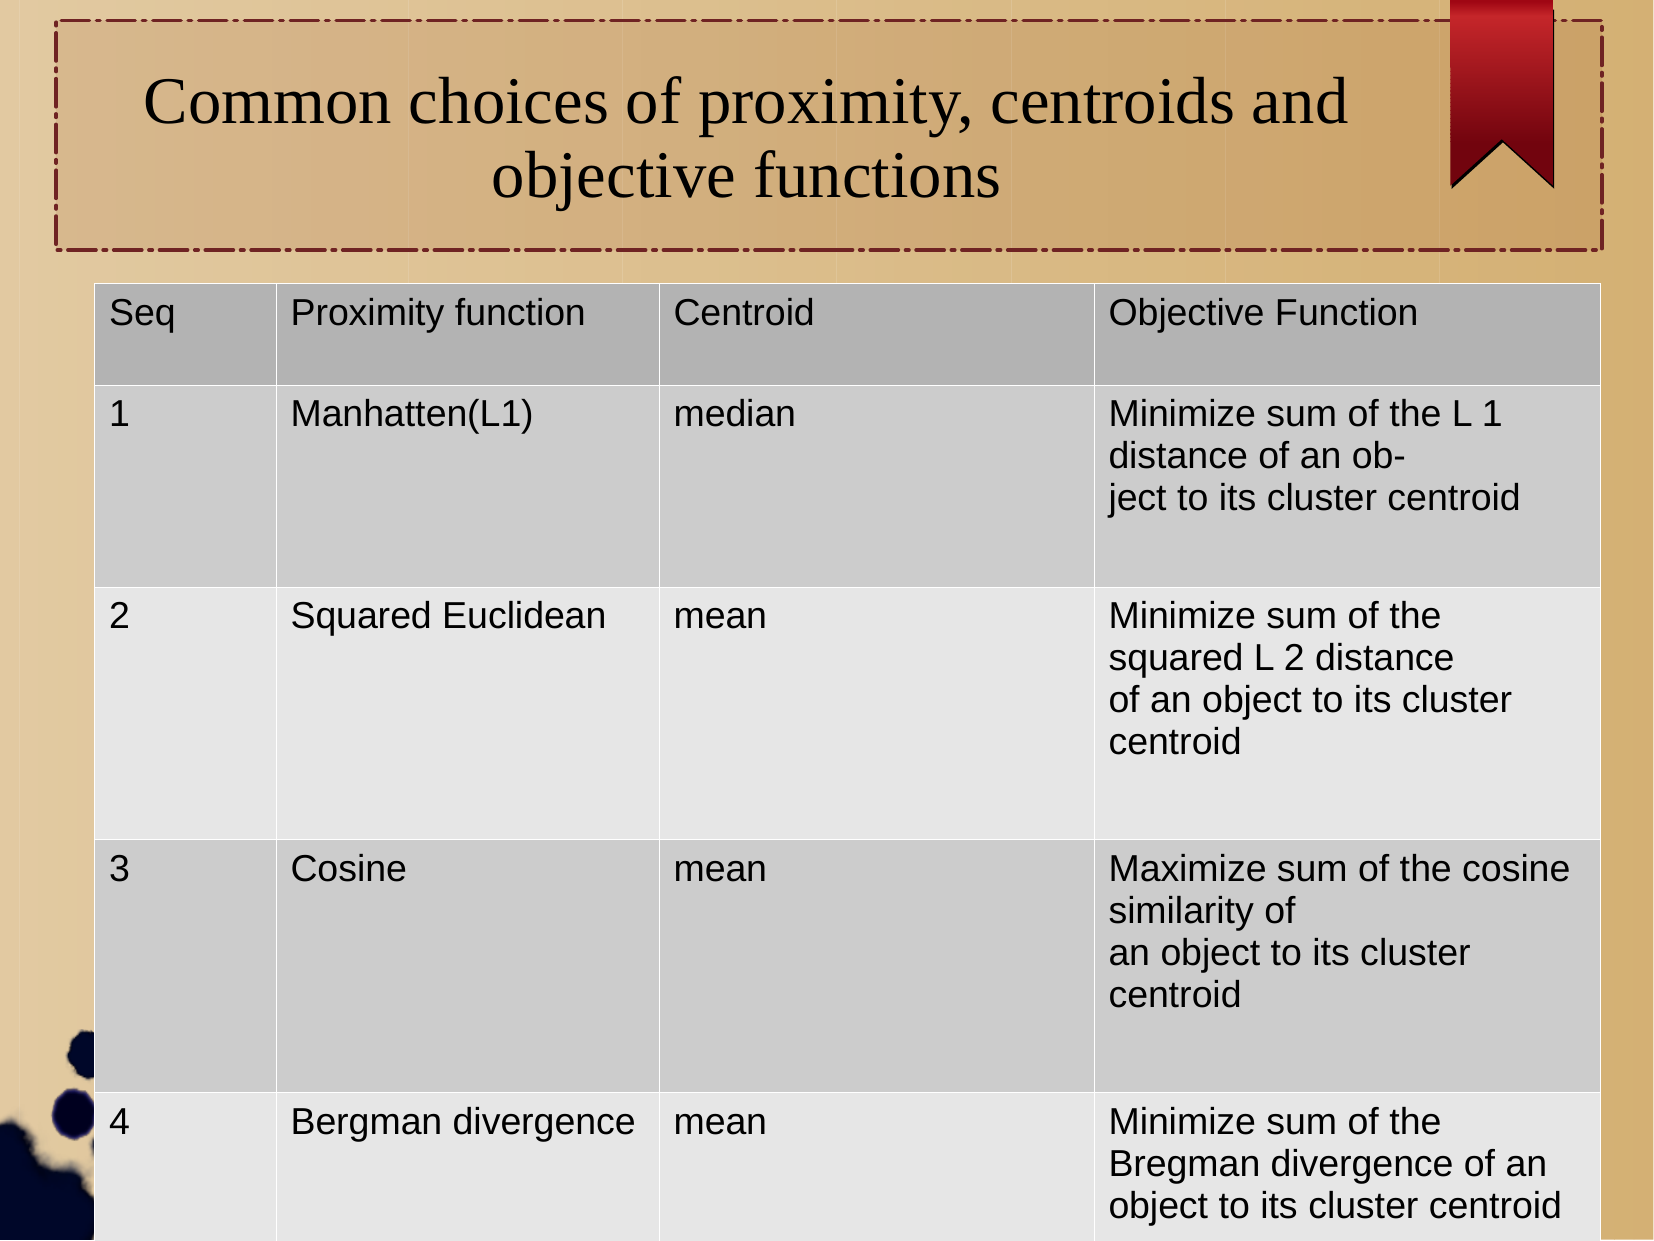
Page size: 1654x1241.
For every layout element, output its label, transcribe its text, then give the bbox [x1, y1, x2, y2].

table_cell Minimize sum of the Bregman divergence of an object to its cluster centroid [1095, 1093, 1600, 1241]
table_cell median [660, 386, 1094, 587]
title Common choices of proximity, centroids and objective functions [82, 47, 1412, 229]
table_cell mean [660, 840, 1094, 1092]
table_cell mean [660, 588, 1094, 839]
table_cell Bergman divergence [277, 1093, 659, 1241]
table_cell 2 [95, 588, 276, 839]
table_cell 1 [95, 386, 276, 587]
table_cell Minimize sum of the squared L 2 distance of an object to its cluster centroid [1095, 588, 1600, 839]
table_cell Minimize sum of the L 1 distance of an ob- ject to its cluster centroid [1095, 386, 1600, 587]
table_cell Manhatten(L1) [277, 386, 659, 587]
table_header Proximity function [277, 284, 659, 385]
table_header Seq [95, 284, 276, 385]
table_cell Maximize sum of the cosine similarity of an object to its cluster centroid [1095, 840, 1600, 1092]
table_cell Squared Euclidean [277, 588, 659, 839]
table_header Centroid [660, 284, 1094, 385]
table_header Objective Function [1095, 284, 1600, 385]
table_cell mean [660, 1093, 1094, 1241]
table_cell 4 [95, 1093, 276, 1241]
table_cell Cosine [277, 840, 659, 1092]
table_cell 3 [95, 840, 276, 1092]
